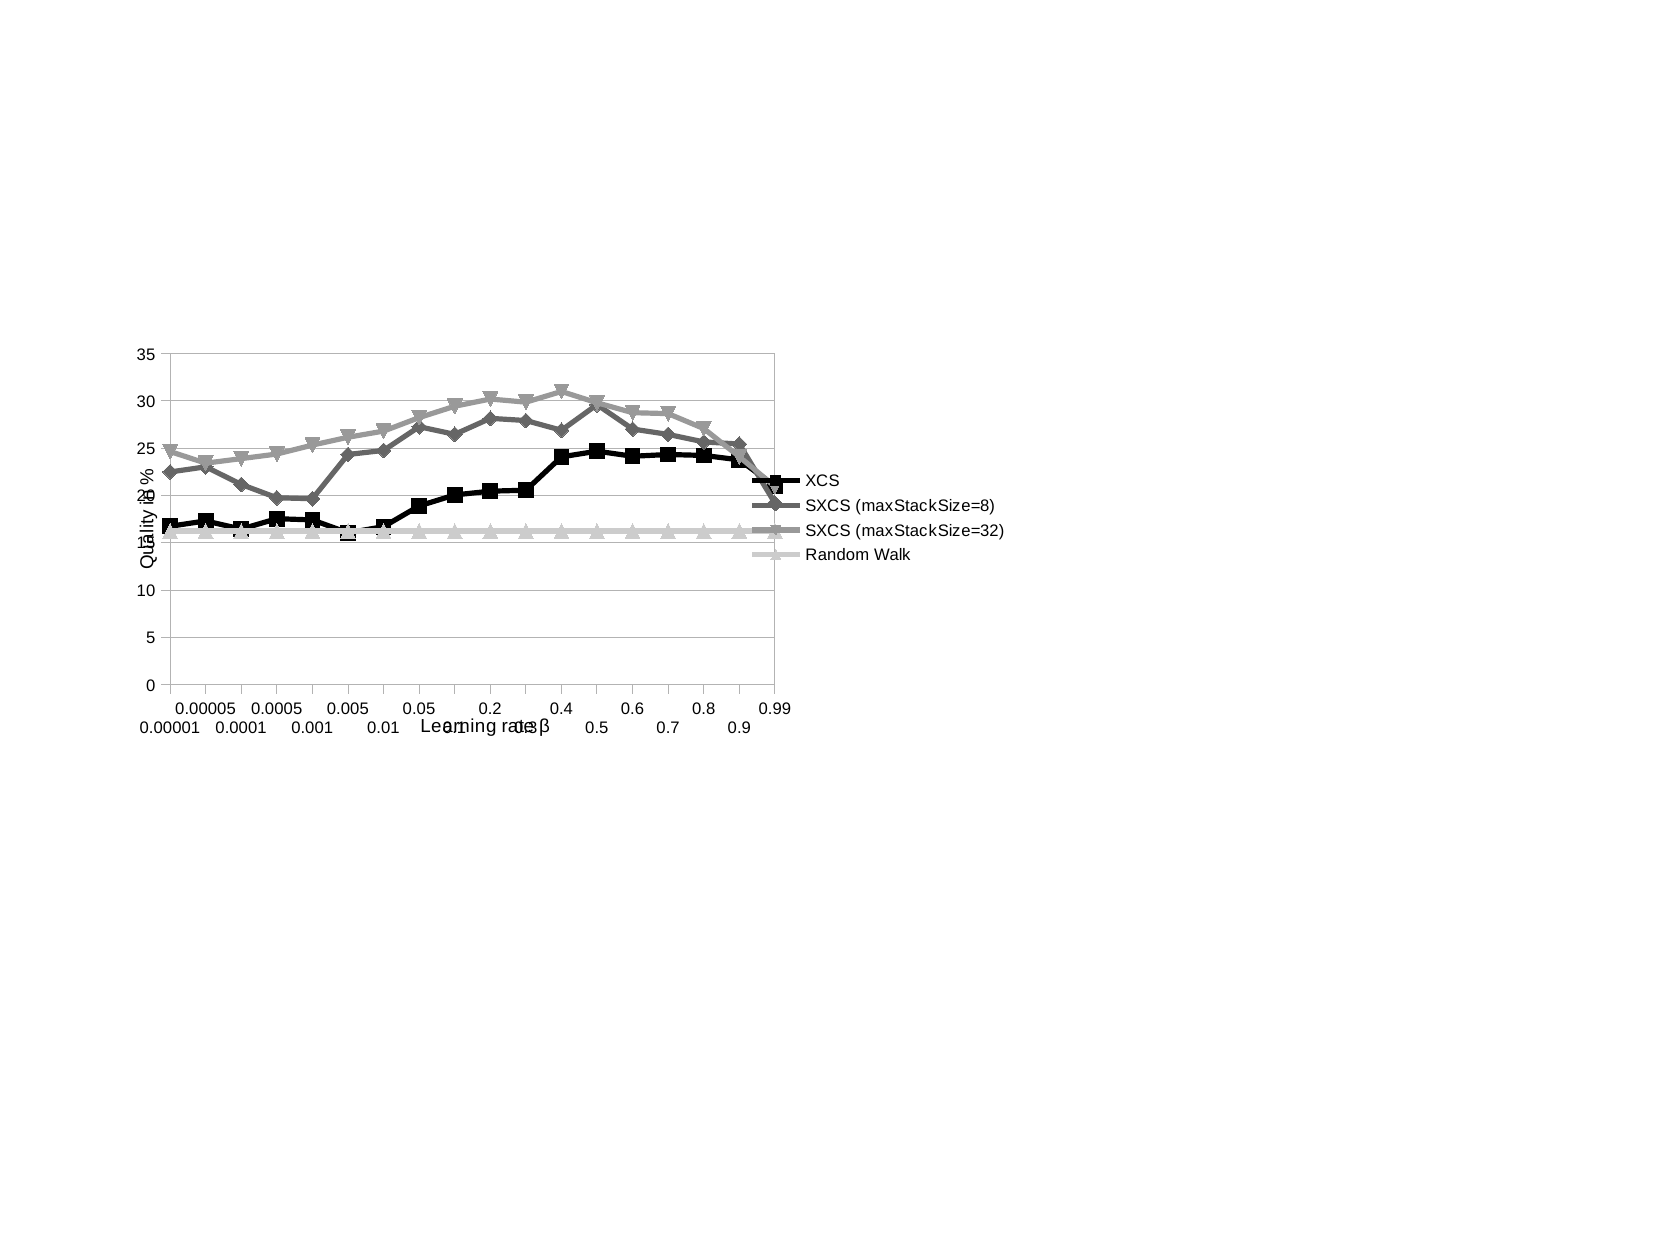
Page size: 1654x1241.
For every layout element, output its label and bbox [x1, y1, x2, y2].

chart [112, 336, 1013, 751]
